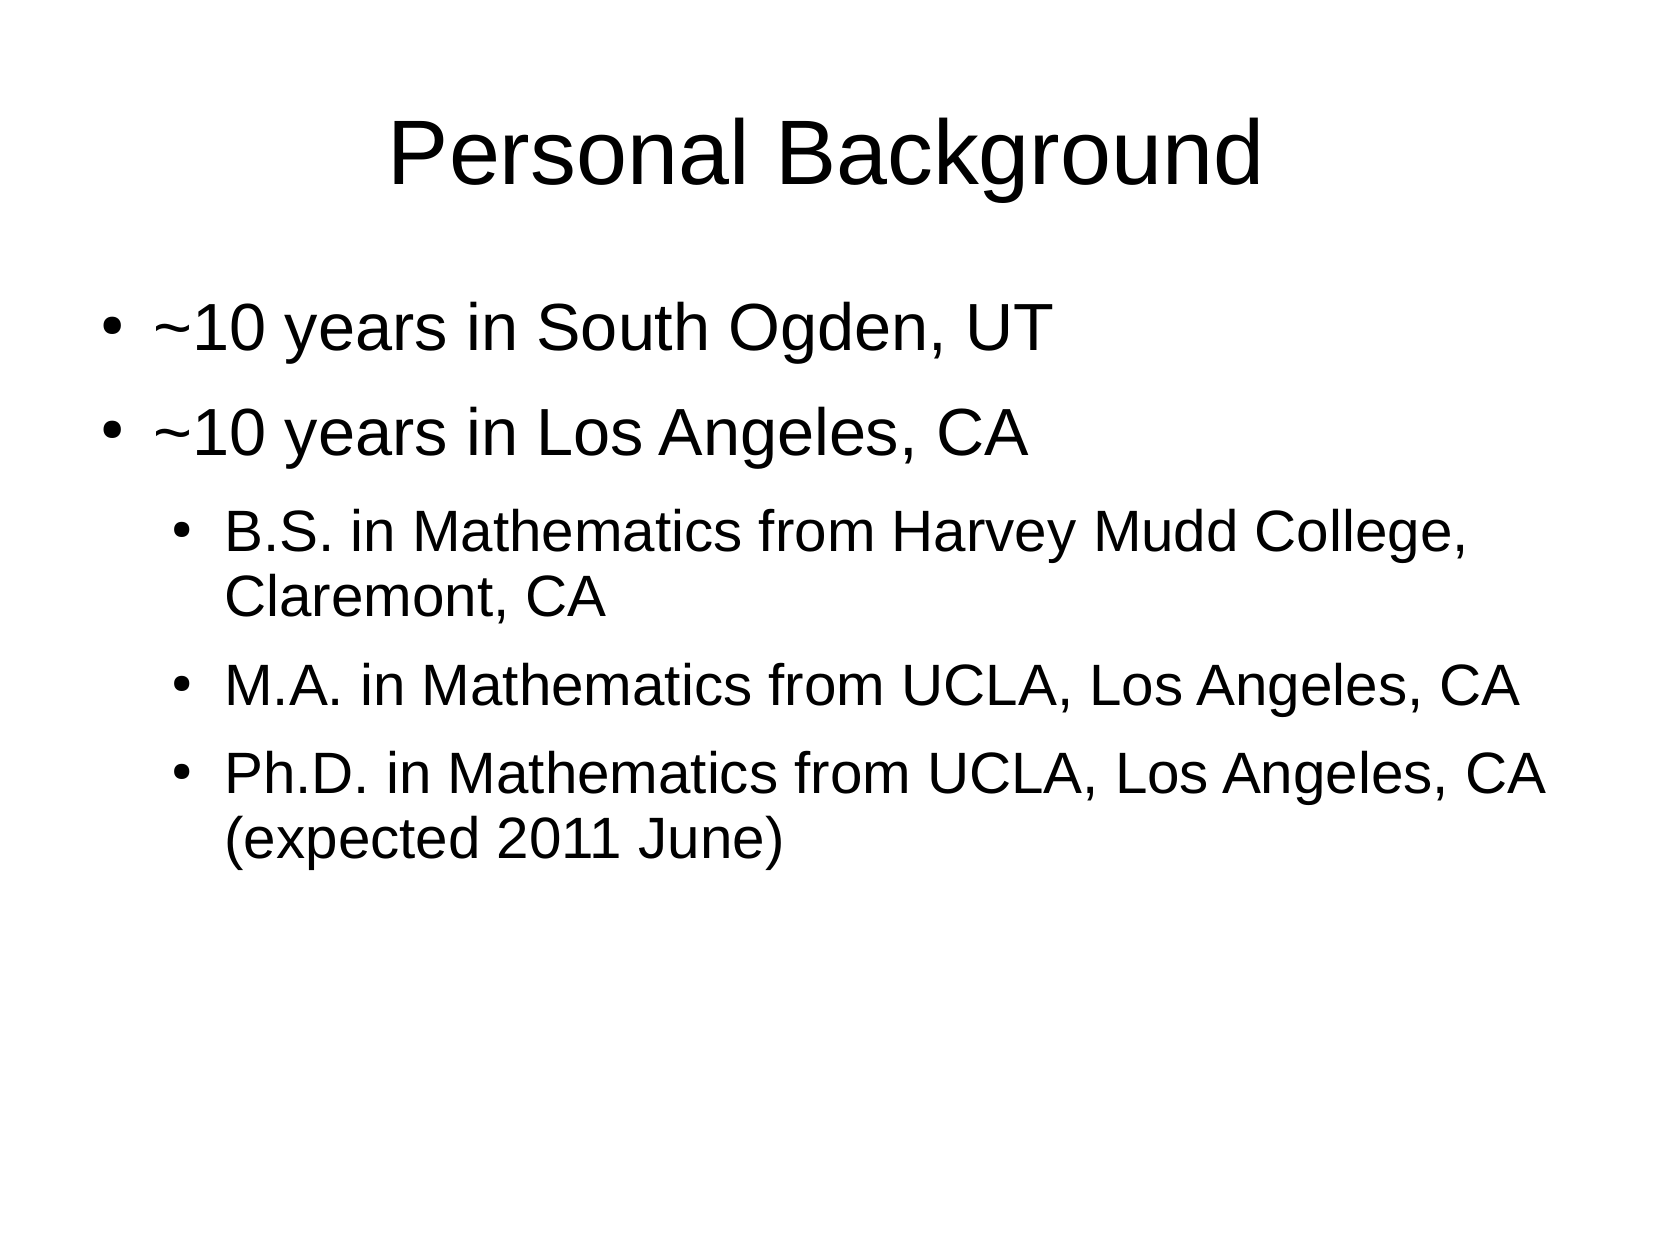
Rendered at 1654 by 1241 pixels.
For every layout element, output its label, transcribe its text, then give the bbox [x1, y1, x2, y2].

list ~10 years in South Ogden, UT ~10 years in Los Angeles, CA B.S. in Mathematics from Harvey Mudd College, Claremont, CA M.A. in Mathematics from UCLA, Los Angeles, CA Ph.D. in Mathematics from UCLA, Los Angeles, CA (expected 2011 June) [82, 290, 1571, 1094]
title Personal Background [82, 56, 1571, 250]
